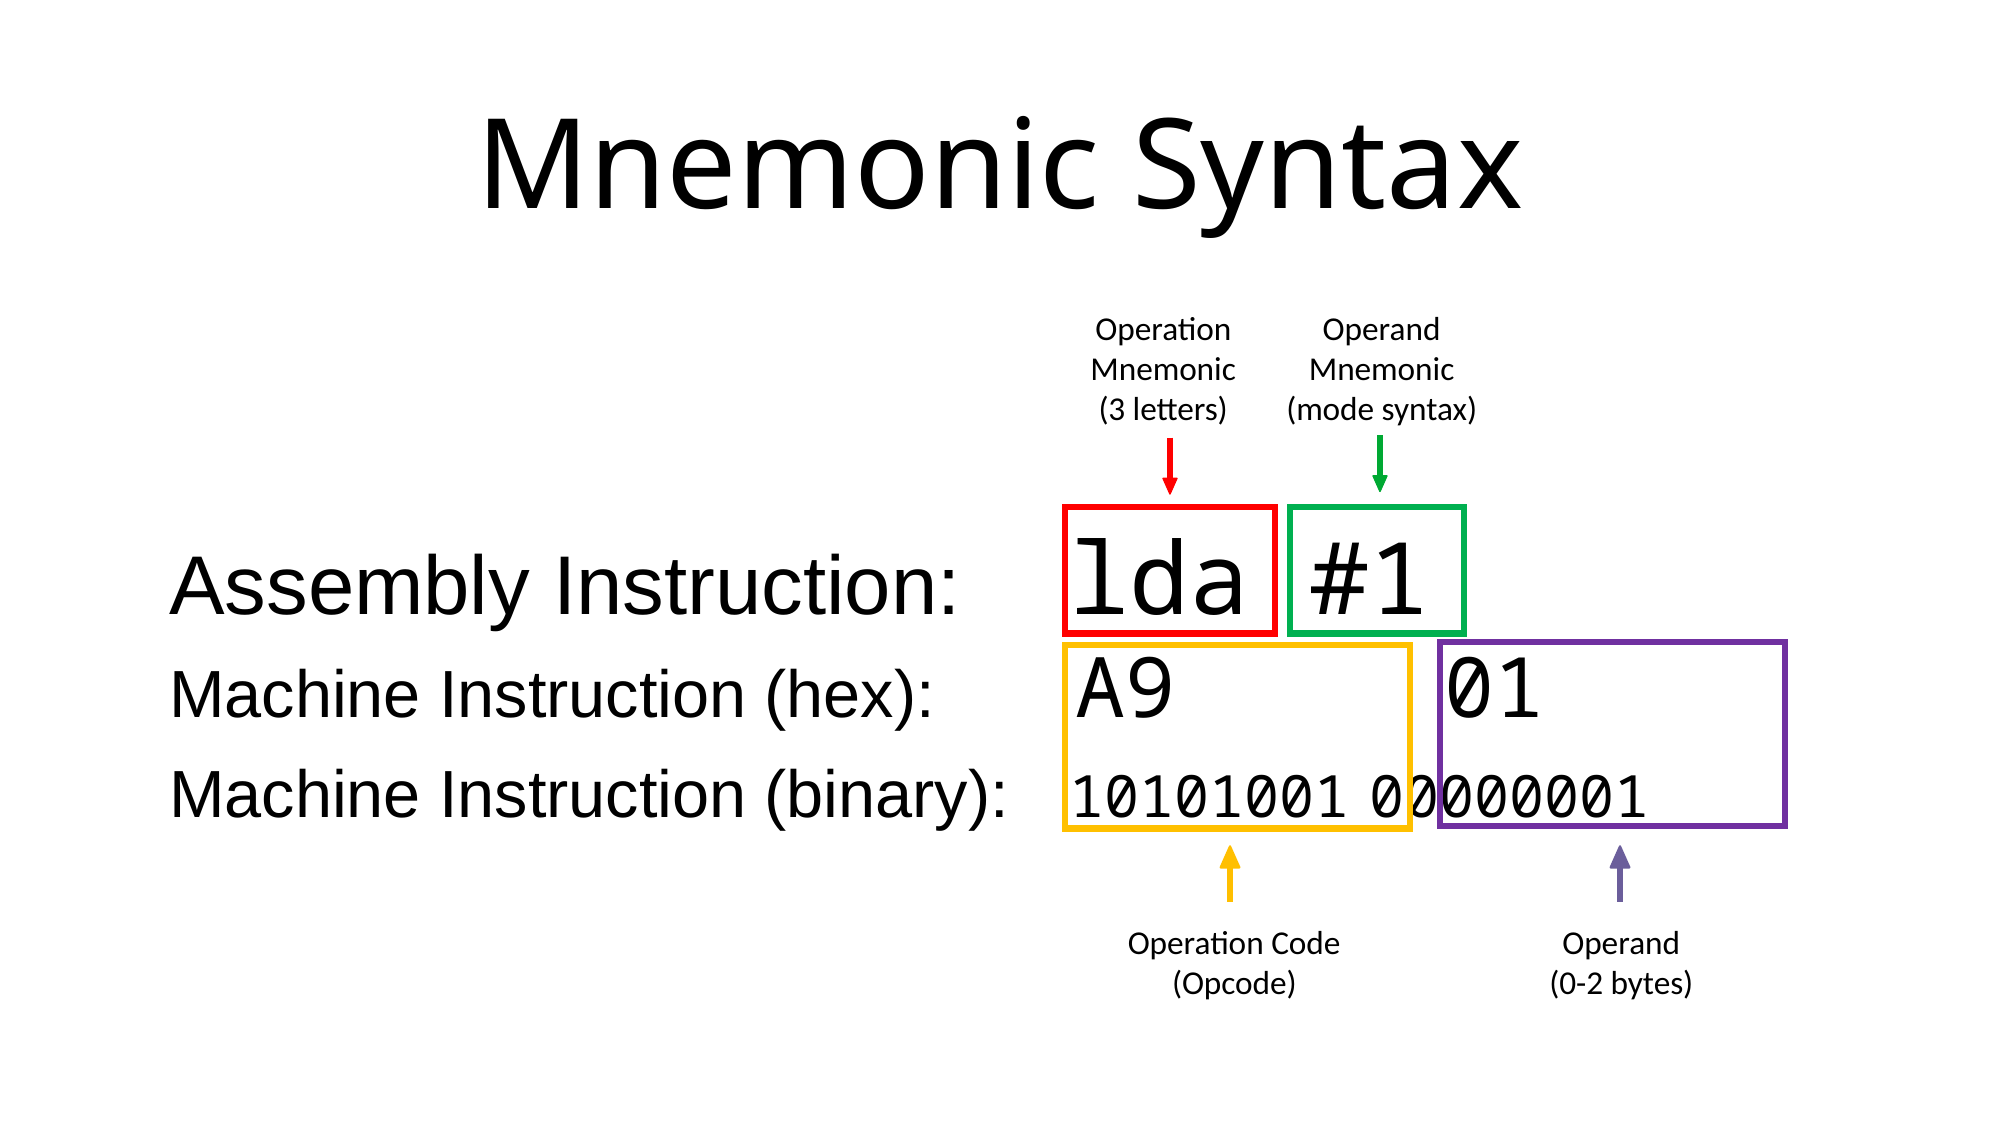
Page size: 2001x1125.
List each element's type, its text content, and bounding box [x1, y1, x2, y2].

text_box Operand Mnemonic (mode syntax) [1265, 299, 1534, 449]
text_box Assembly Instruction: lda #1 Machine Instruction (hex): A9 01 Machine Instruction (binary): 10101001 00000001 [154, 507, 1849, 846]
text_box Operation Code (Opcode) [1088, 913, 1381, 1021]
text_box Assembly Instruction: lda #1 Machine Instruction (hex): A9 01 Machine Instruction (binary): 10101001 00000001 [1068, 510, 1272, 630]
title Mnemonic Syntax [137, 59, 1863, 278]
text_box Operand (0-2 bytes) [1515, 913, 1728, 1021]
text_box Operation Mnemonic (3 letters) [1062, 299, 1265, 452]
text_box Assembly Instruction: lda #1 Machine Instruction (hex): A9 01 Machine Instruction (binary): 10101001 00000001 [1293, 510, 1461, 630]
